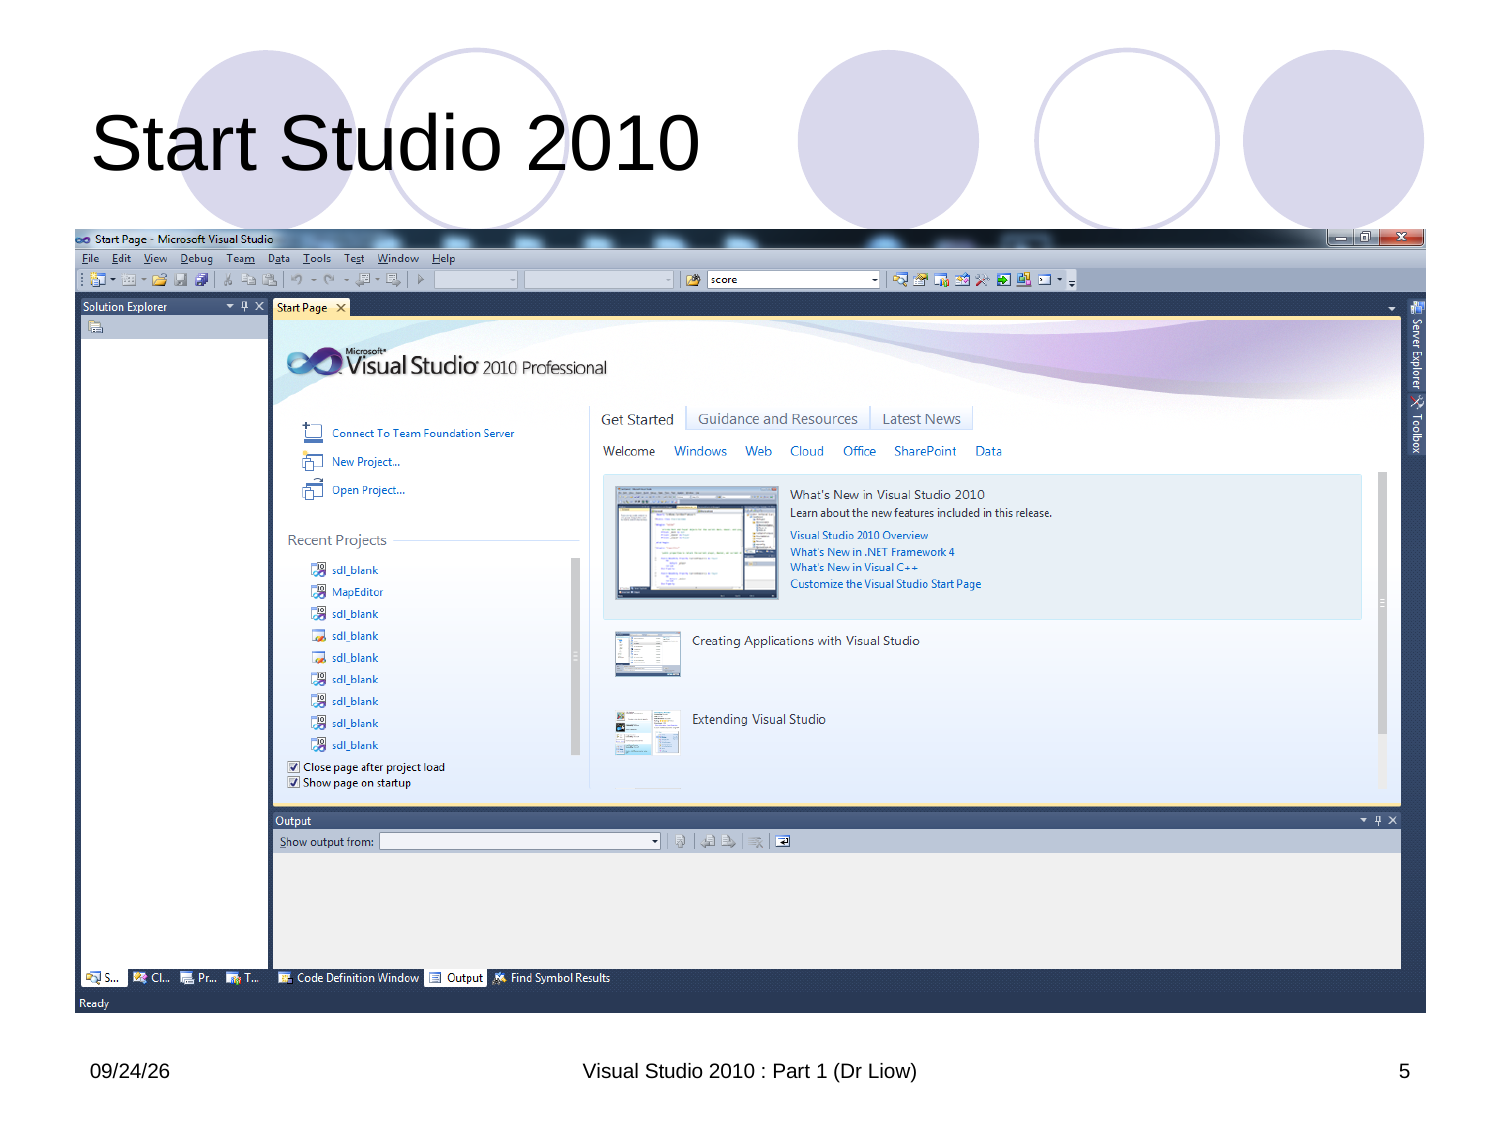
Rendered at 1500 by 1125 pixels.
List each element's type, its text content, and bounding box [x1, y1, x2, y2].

picture [75, 229, 1426, 1013]
text_box <number> [1074, 1049, 1426, 1101]
title Start Studio 2010 [75, 45, 1426, 229]
text_box Visual Studio 2010 : Part 1 (Dr Liow) [512, 1049, 988, 1101]
text_box 08/22/12 [74, 1049, 426, 1101]
